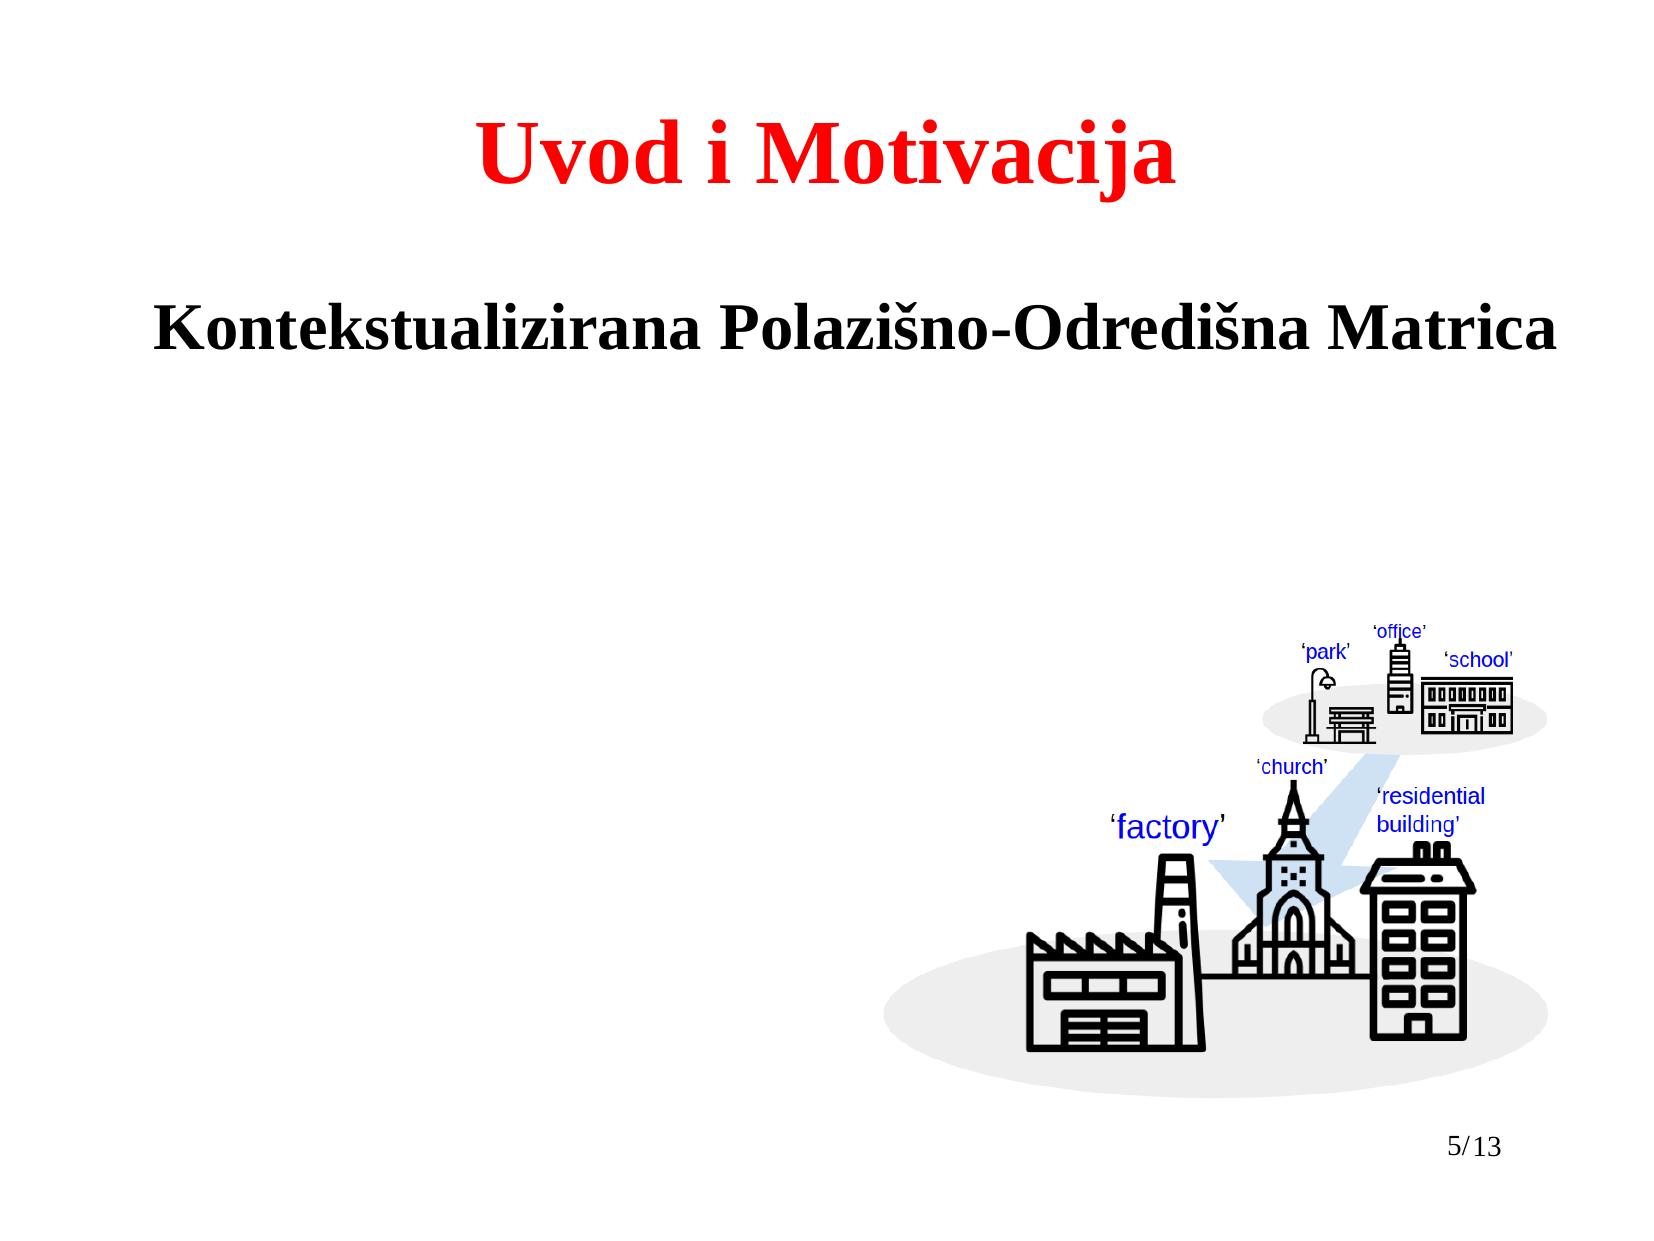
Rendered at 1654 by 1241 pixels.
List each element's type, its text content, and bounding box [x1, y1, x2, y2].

list Kontekstualizirana Polazišno-Odredišna Matrica [82, 290, 1571, 1010]
title Uvod i Motivacija [82, 49, 1571, 257]
picture [865, 600, 1571, 1111]
